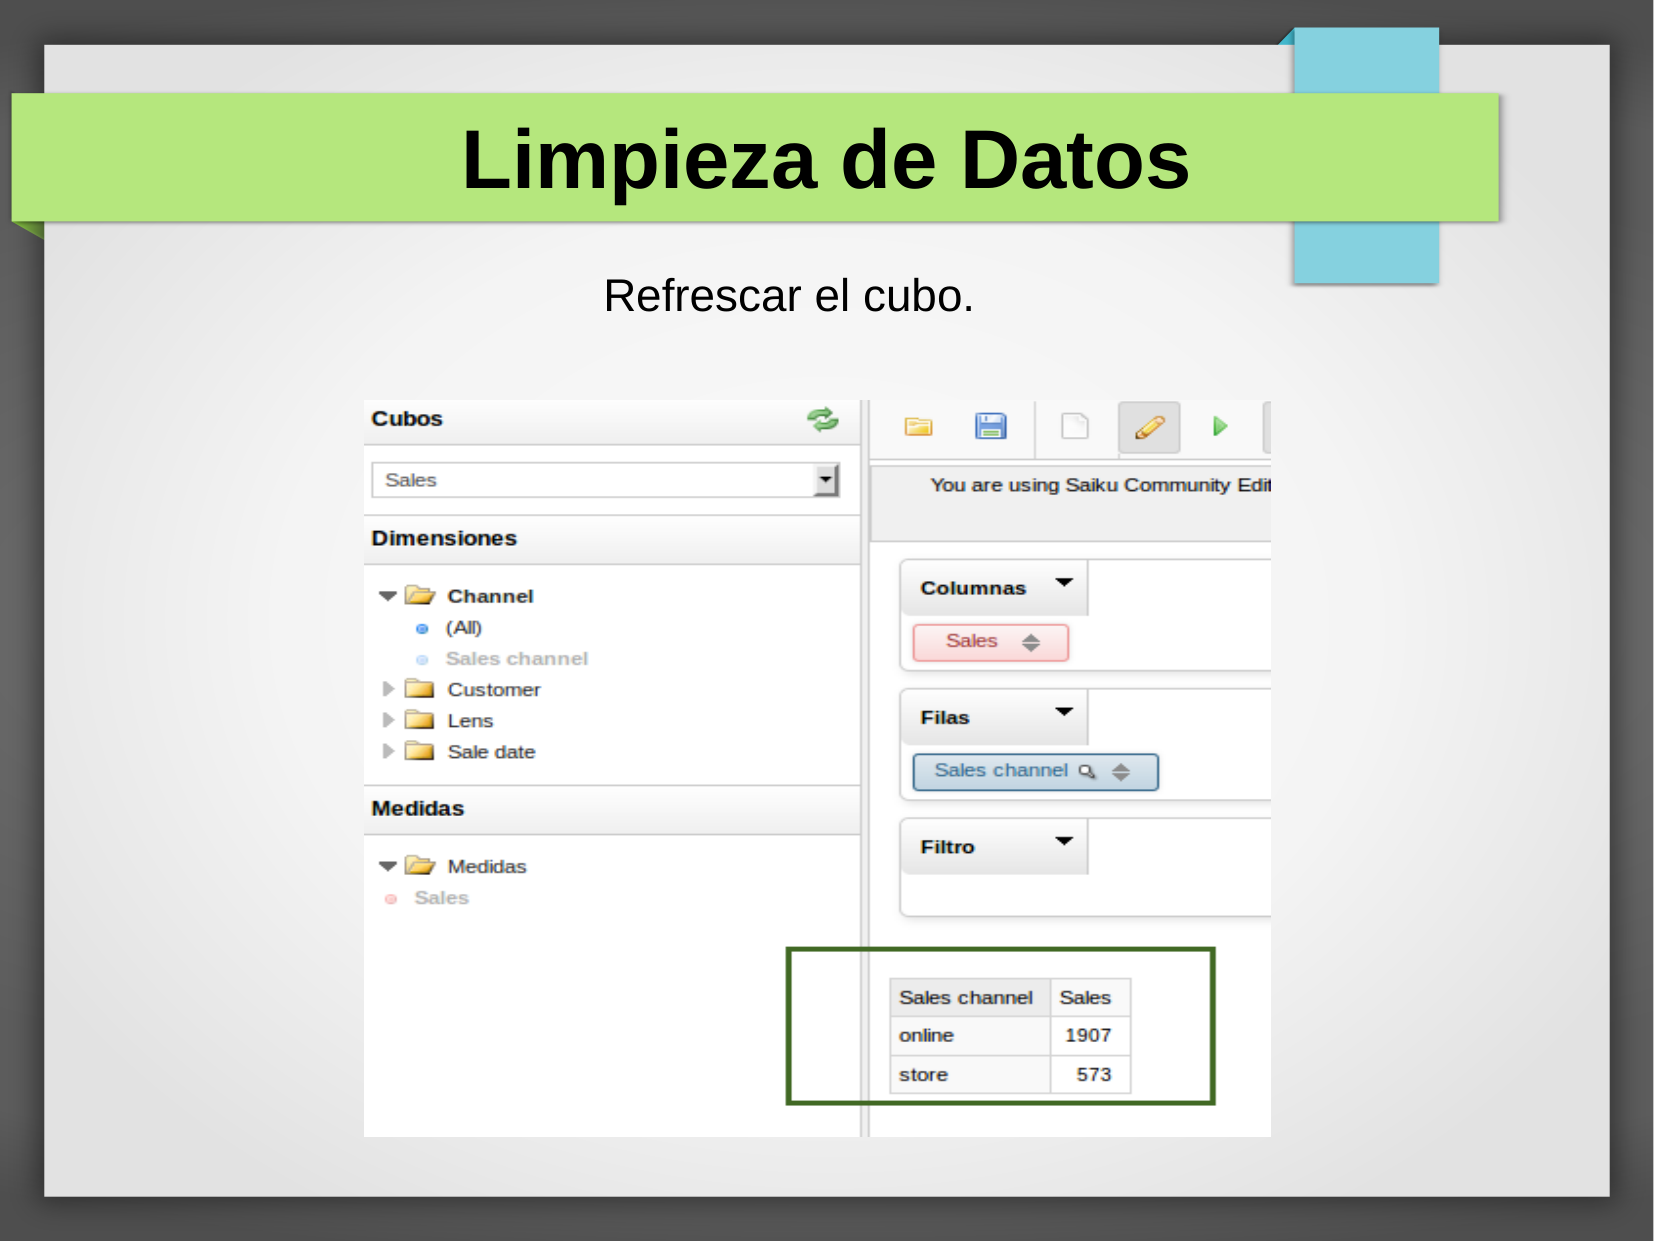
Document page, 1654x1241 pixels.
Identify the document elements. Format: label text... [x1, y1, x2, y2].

text_box Refrescar el cubo. [588, 262, 1024, 329]
title Limpieza de Datos [70, 106, 1583, 213]
picture [0, 0, 1654, 1241]
